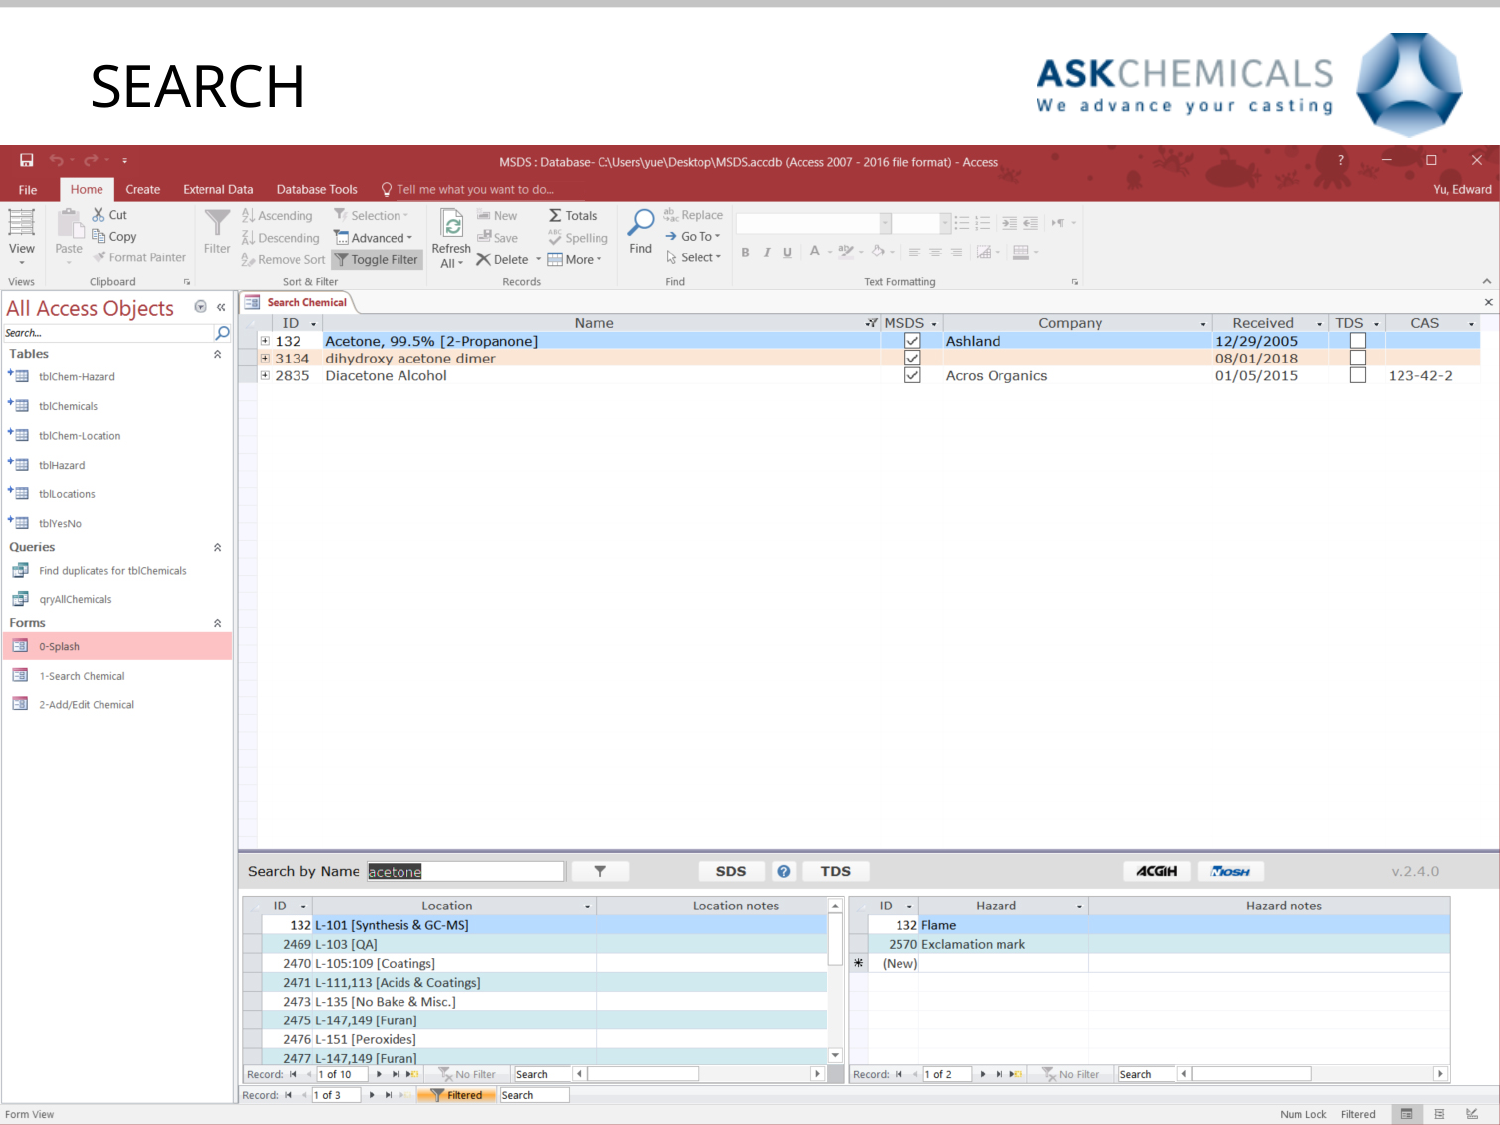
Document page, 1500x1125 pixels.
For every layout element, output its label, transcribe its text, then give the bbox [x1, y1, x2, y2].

title search [75, 37, 1425, 131]
picture [1037, 33, 1463, 138]
picture [0, 145, 1500, 1125]
